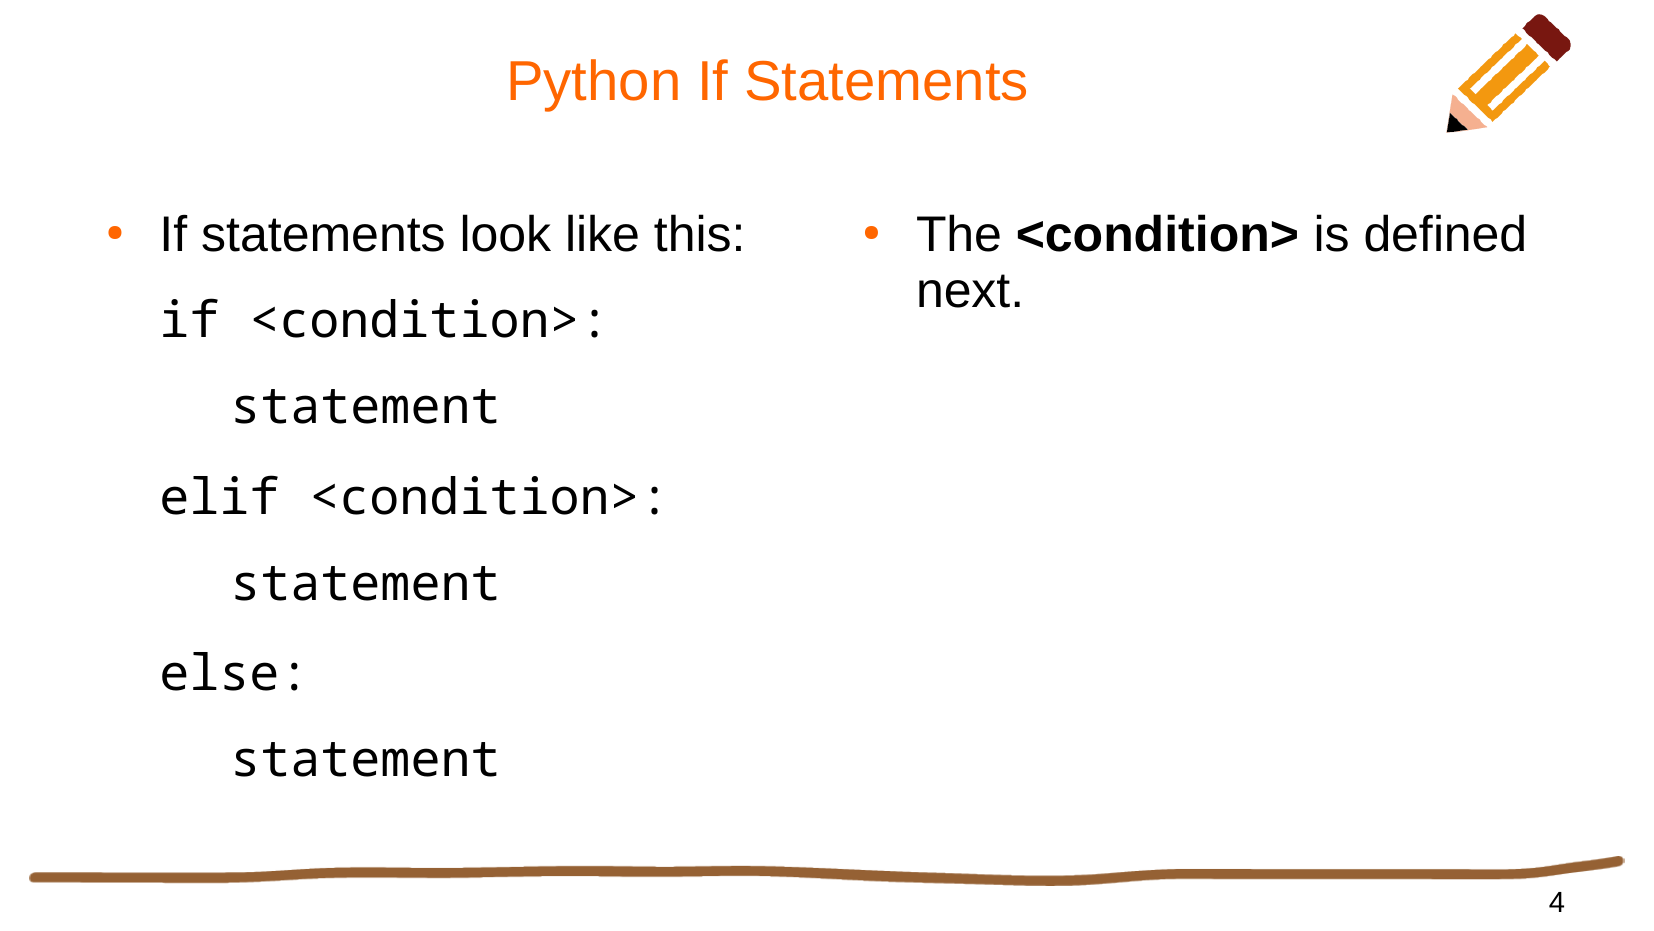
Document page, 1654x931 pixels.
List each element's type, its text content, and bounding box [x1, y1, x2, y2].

picture [29, 856, 1625, 886]
title Python If Statements [88, 29, 1447, 133]
list The <condition> is defined next. [845, 206, 1566, 857]
picture [1446, 14, 1571, 133]
list If statements look like this: if <condition>: statement elif <condition>: statement else: statement [88, 206, 809, 857]
